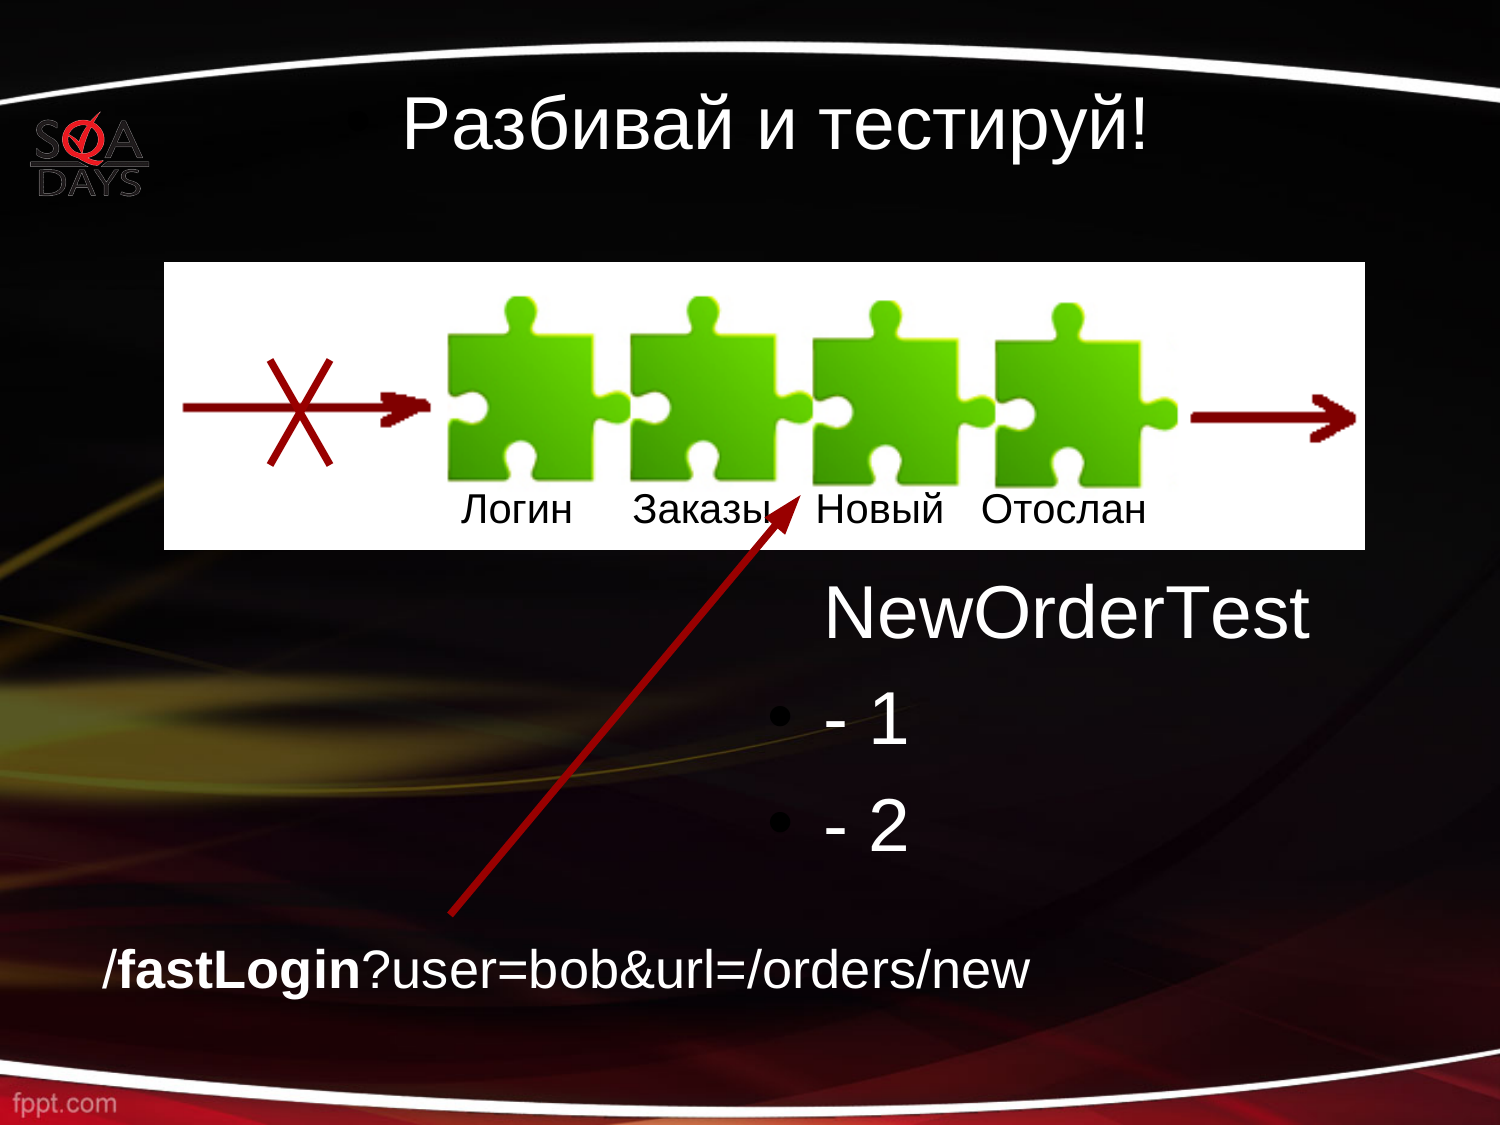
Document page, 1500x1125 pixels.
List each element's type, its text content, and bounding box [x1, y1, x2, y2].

list NewOrderTest - 1 - 2 [756, 555, 1322, 875]
list Разбивай и тестируй! [90, 45, 1407, 196]
text_box Отослан [966, 474, 1186, 540]
text_box Заказы [769, 530, 787, 540]
text_box /fastLogin?user=bob&url=/orders/new [87, 927, 1044, 1008]
picture [0, 0, 1500, 1125]
text_box Заказы [617, 474, 787, 540]
text_box Новый [800, 474, 966, 540]
text_box Логин [446, 474, 617, 540]
